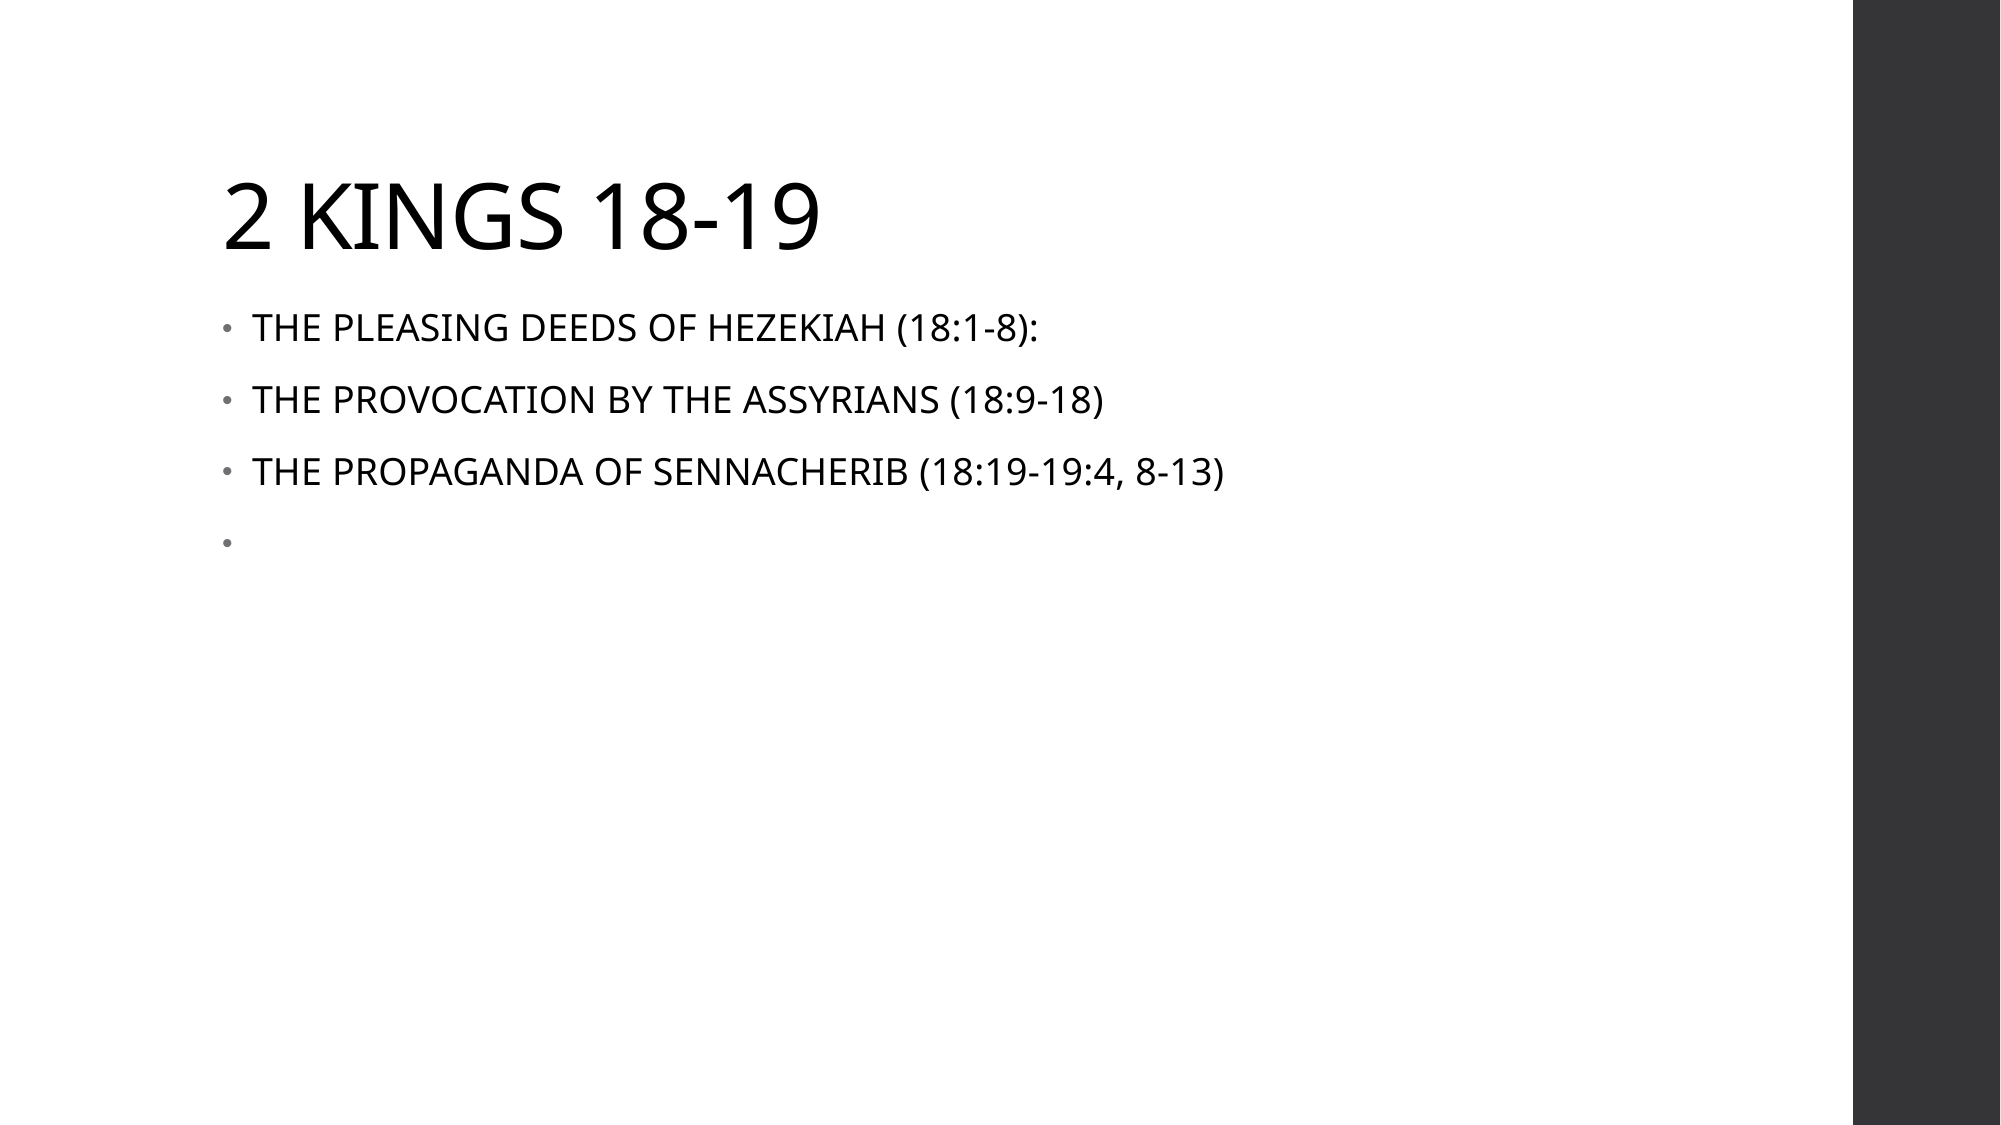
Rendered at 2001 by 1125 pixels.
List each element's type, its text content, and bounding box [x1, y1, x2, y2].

list THE PLEASING DEEDS OF HEZEKIAH (18:1-8): THE PROVOCATION BY THE ASSYRIANS (18:9-18) THE PROPAGANDA OF SENNACHERIB (18:19-19:4, 8-13) [206, 299, 1617, 1014]
title 2 KINGS 18-19 [206, 60, 1797, 278]
